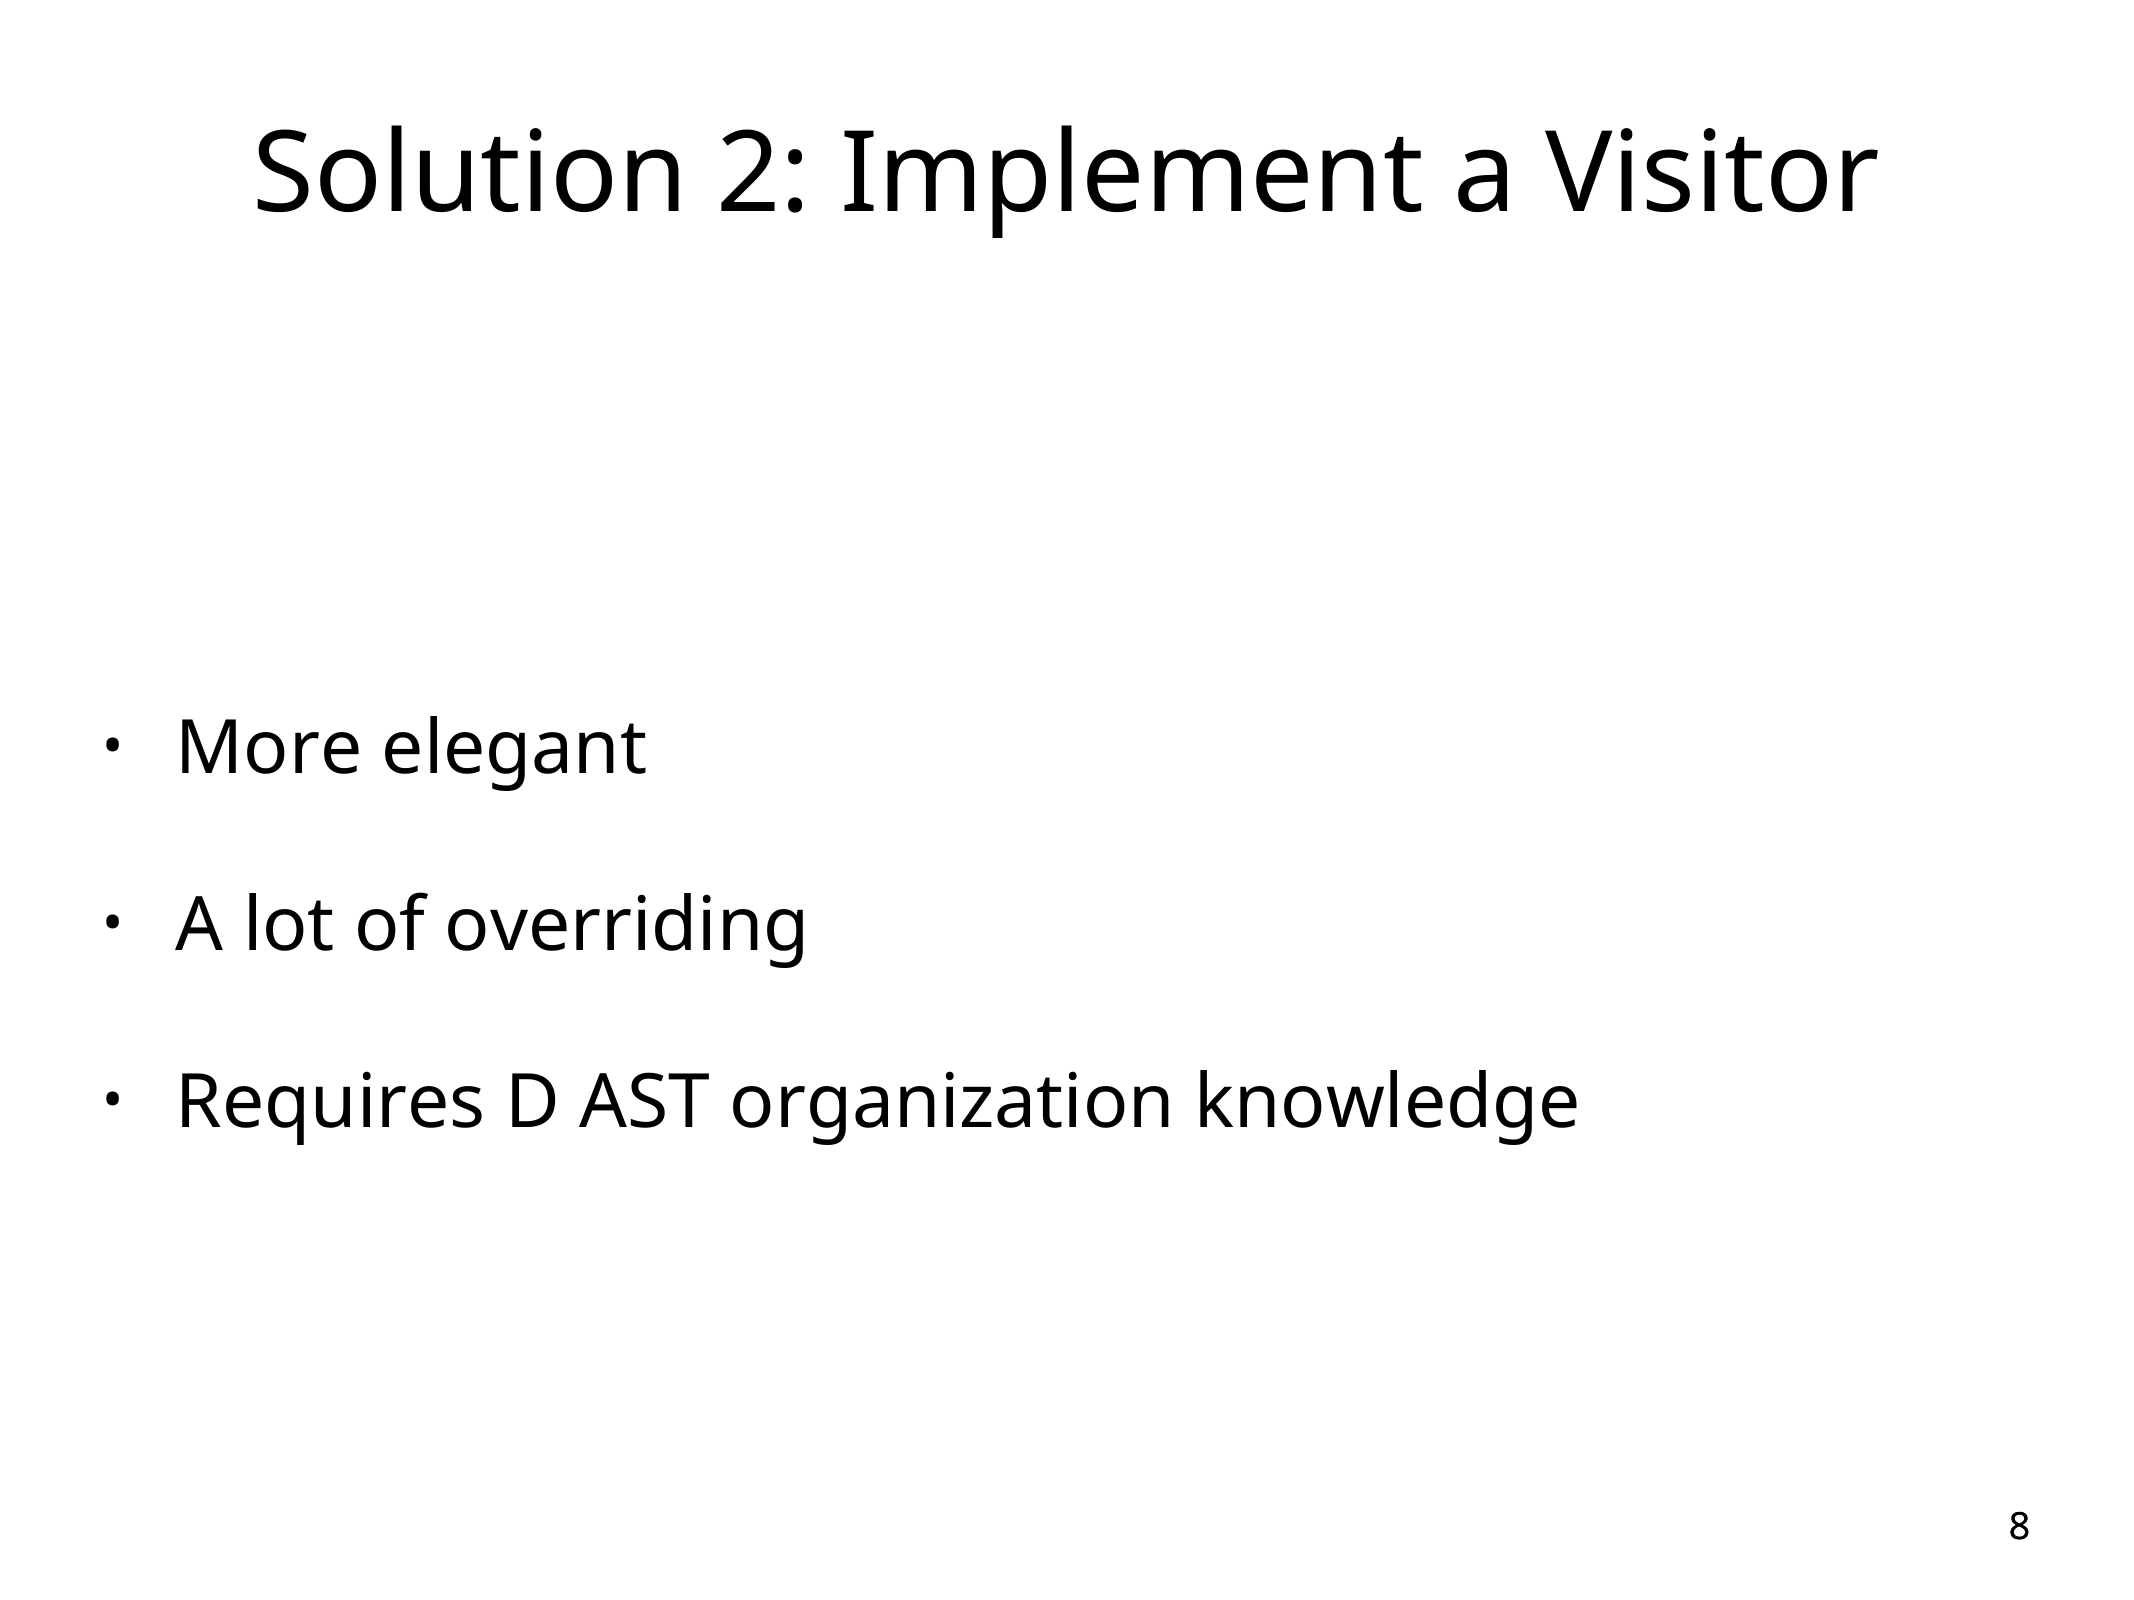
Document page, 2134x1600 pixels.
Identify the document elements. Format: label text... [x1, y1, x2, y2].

list More elegant A lot of overriding Requires D AST organization knowledge [94, 332, 2039, 1509]
title Solution 2: Implement a Visitor [156, 72, 1978, 261]
text_box <number> [1985, 1493, 2055, 1557]
